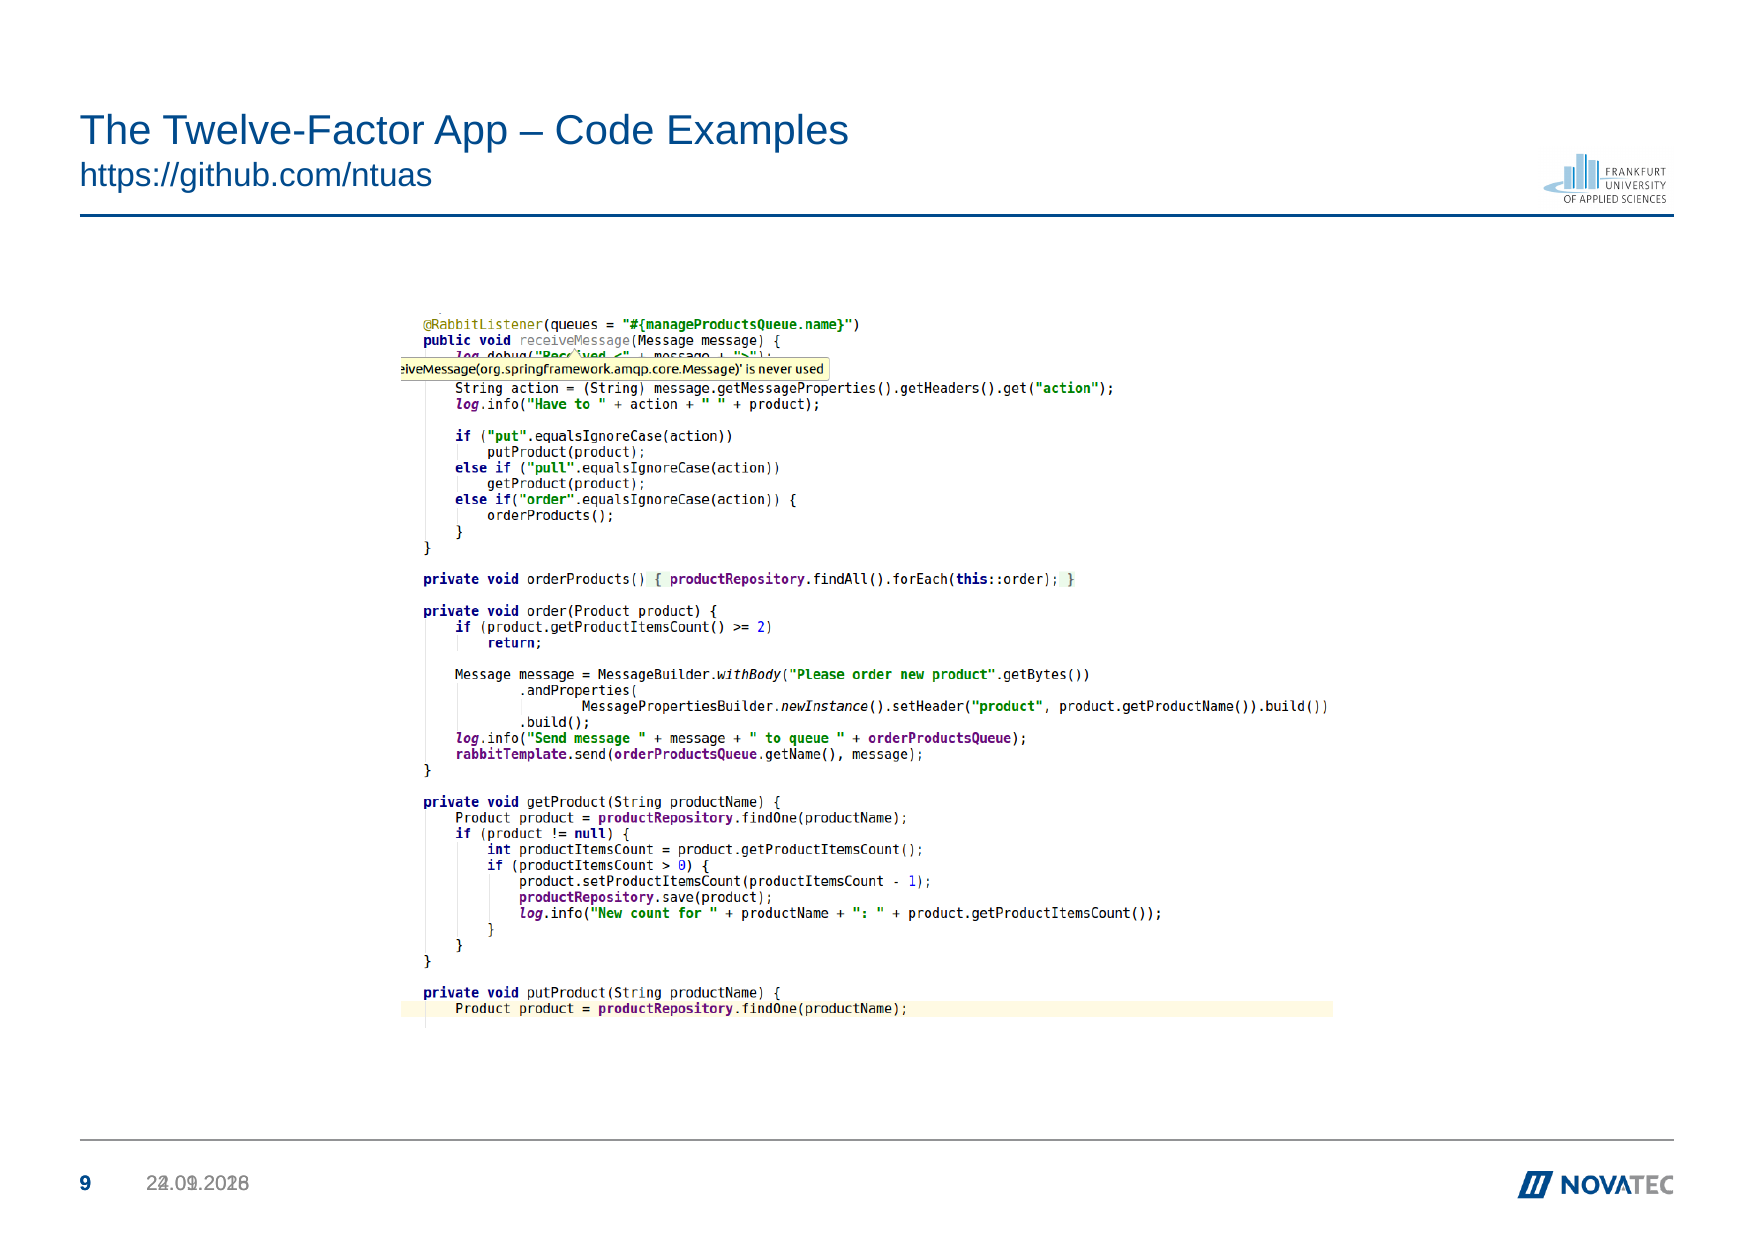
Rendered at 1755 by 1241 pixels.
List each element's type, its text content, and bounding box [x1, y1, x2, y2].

picture [1517, 1171, 1674, 1200]
picture [401, 313, 1333, 1028]
text_box 22.01.2018 [146, 1149, 276, 1216]
text_box <number> [79, 1149, 139, 1216]
title The Twelve-Factor App – Code Examples https://github.com/ntuas [79, 41, 1675, 241]
picture [1538, 146, 1674, 213]
